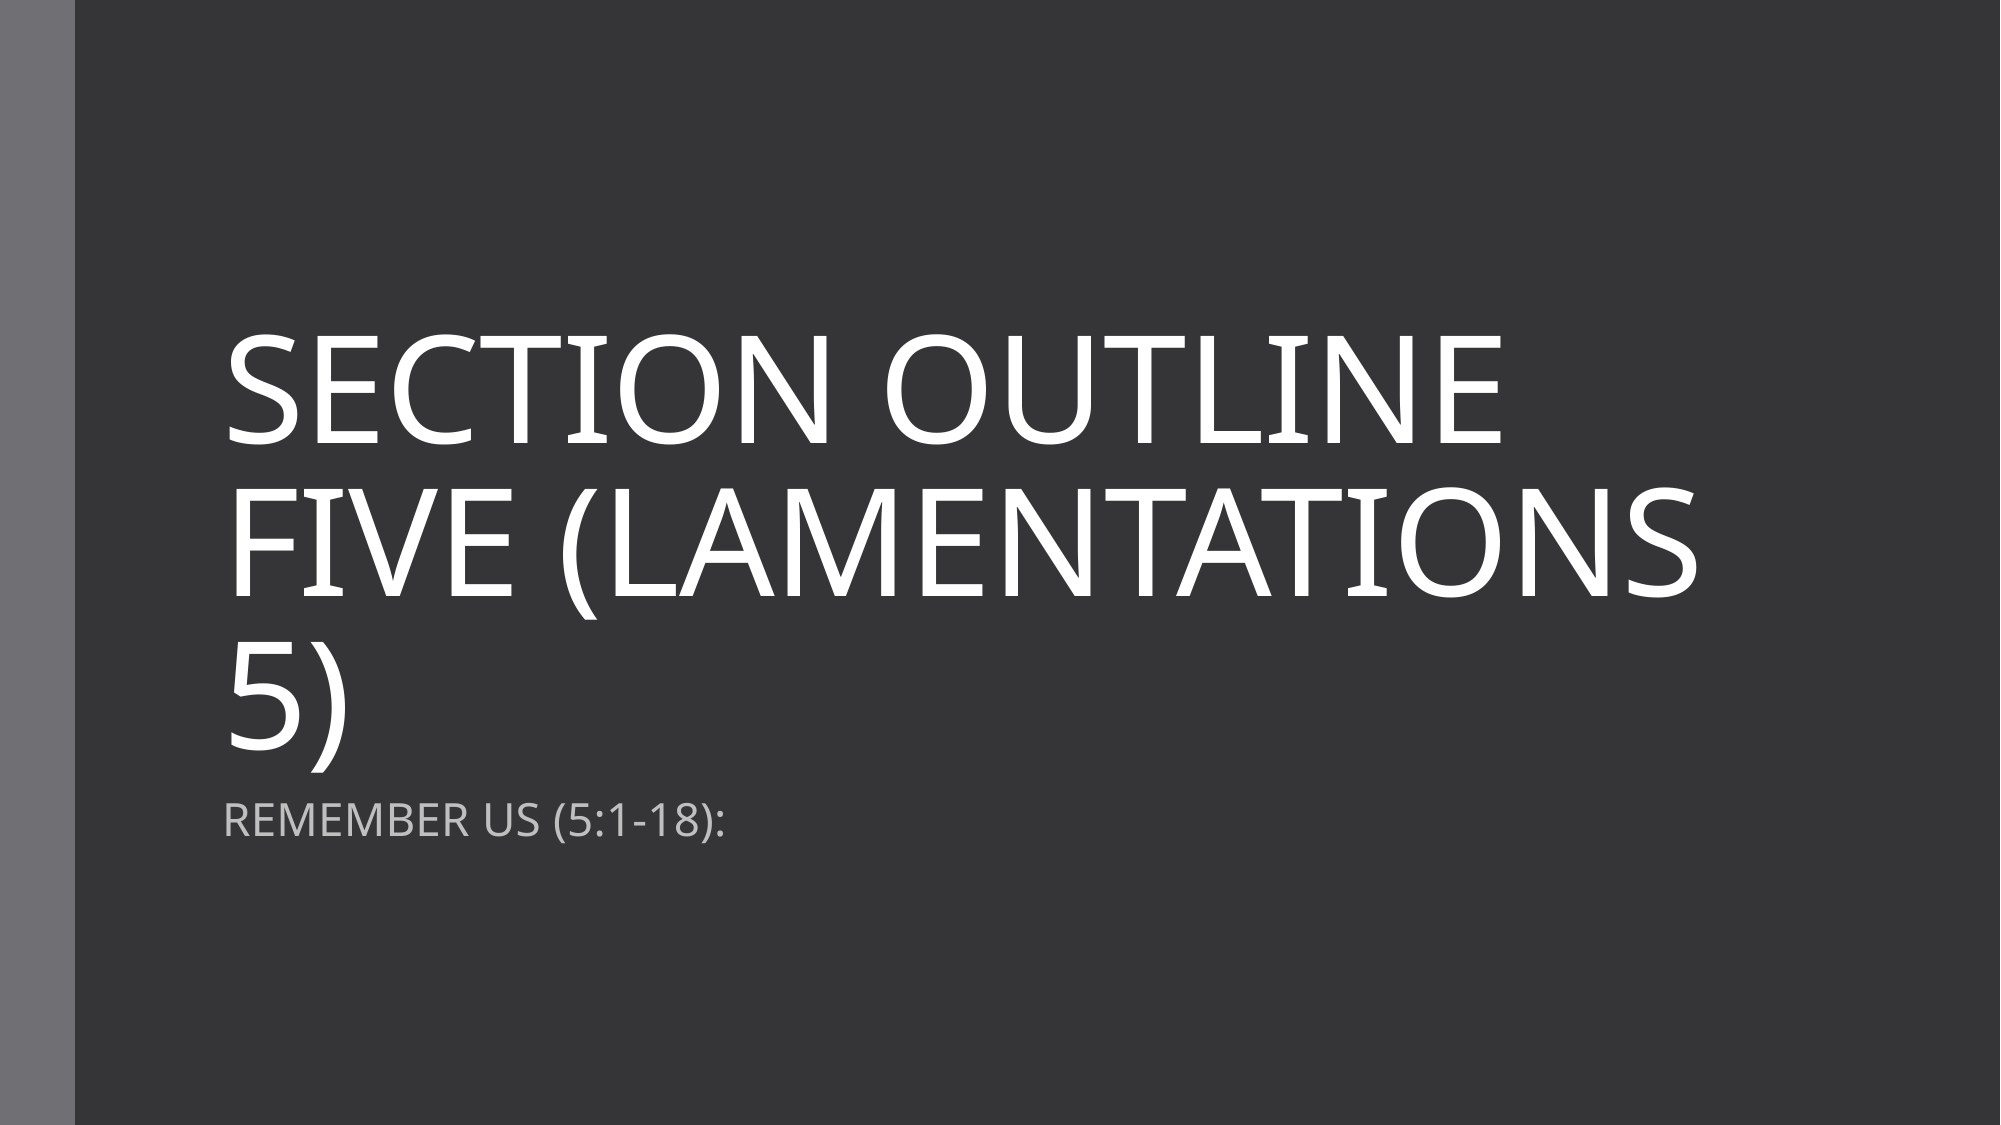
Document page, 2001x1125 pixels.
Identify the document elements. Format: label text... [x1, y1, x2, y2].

title SECTION OUTLINE FIVE (LAMENTATIONS 5) [206, 124, 1752, 787]
subtitle REMEMBER US (5:1-18): [206, 787, 1752, 1066]
